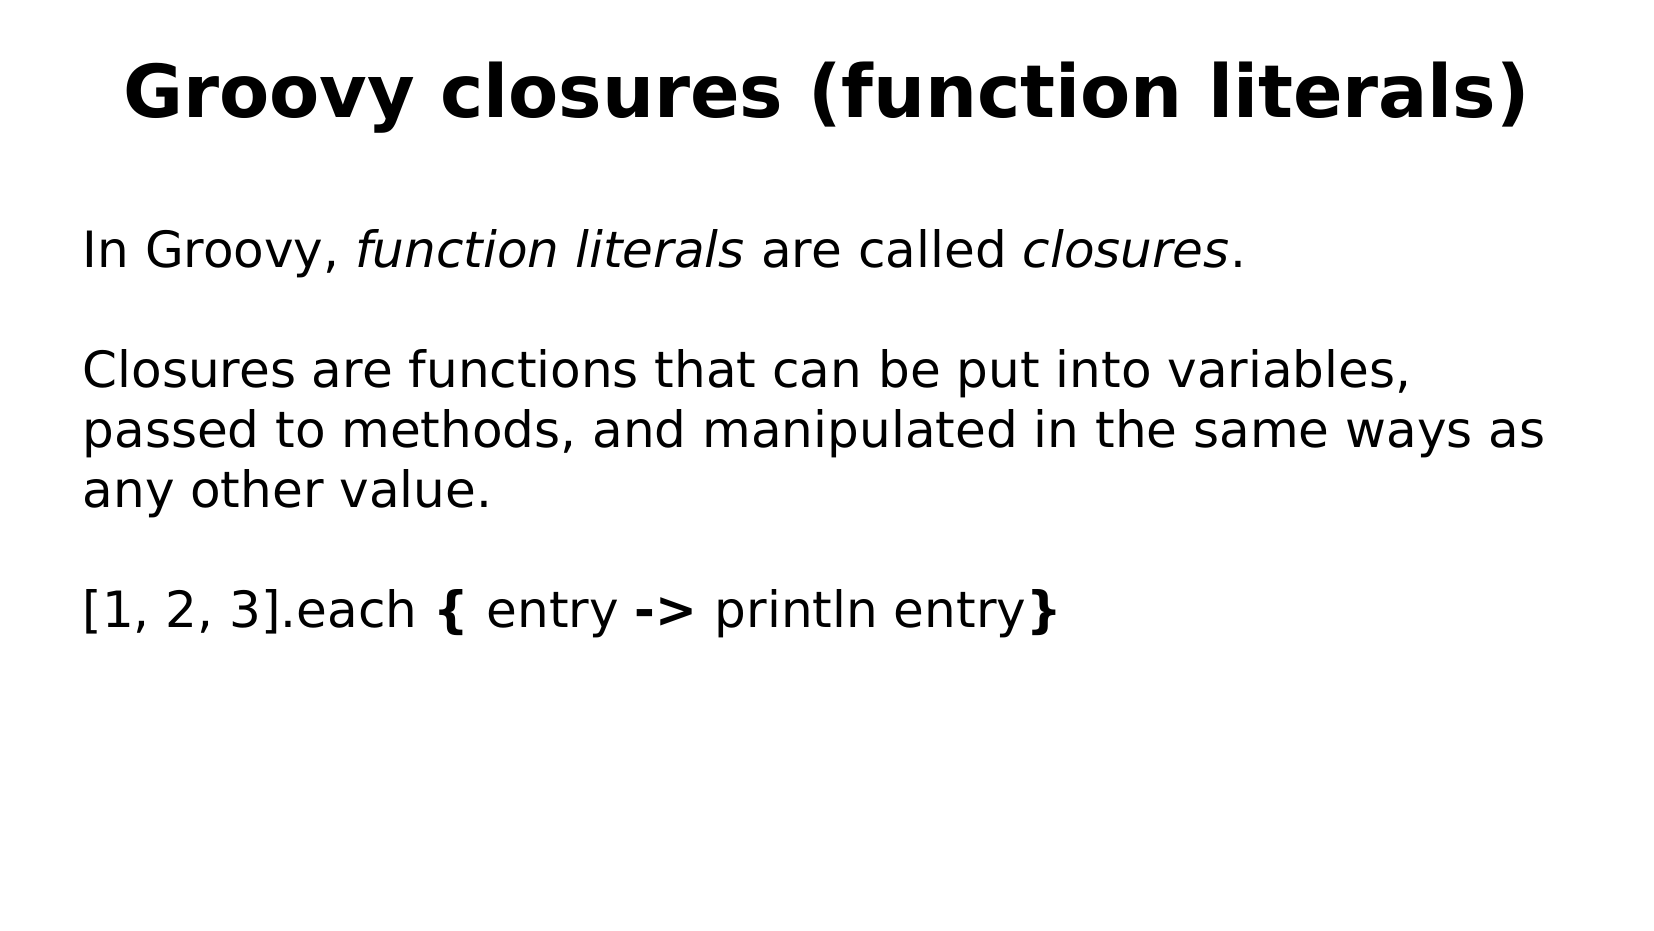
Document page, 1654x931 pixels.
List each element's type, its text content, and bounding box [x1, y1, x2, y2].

title Groovy closures (function literals) [82, 37, 1571, 147]
list In Groovy, function literals are called closures. Closures are functions that can be put into variables, passed to methods, and manipulated in the same ways as any other value. [1, 2, 3].each { entry -> println entry} [82, 217, 1571, 758]
